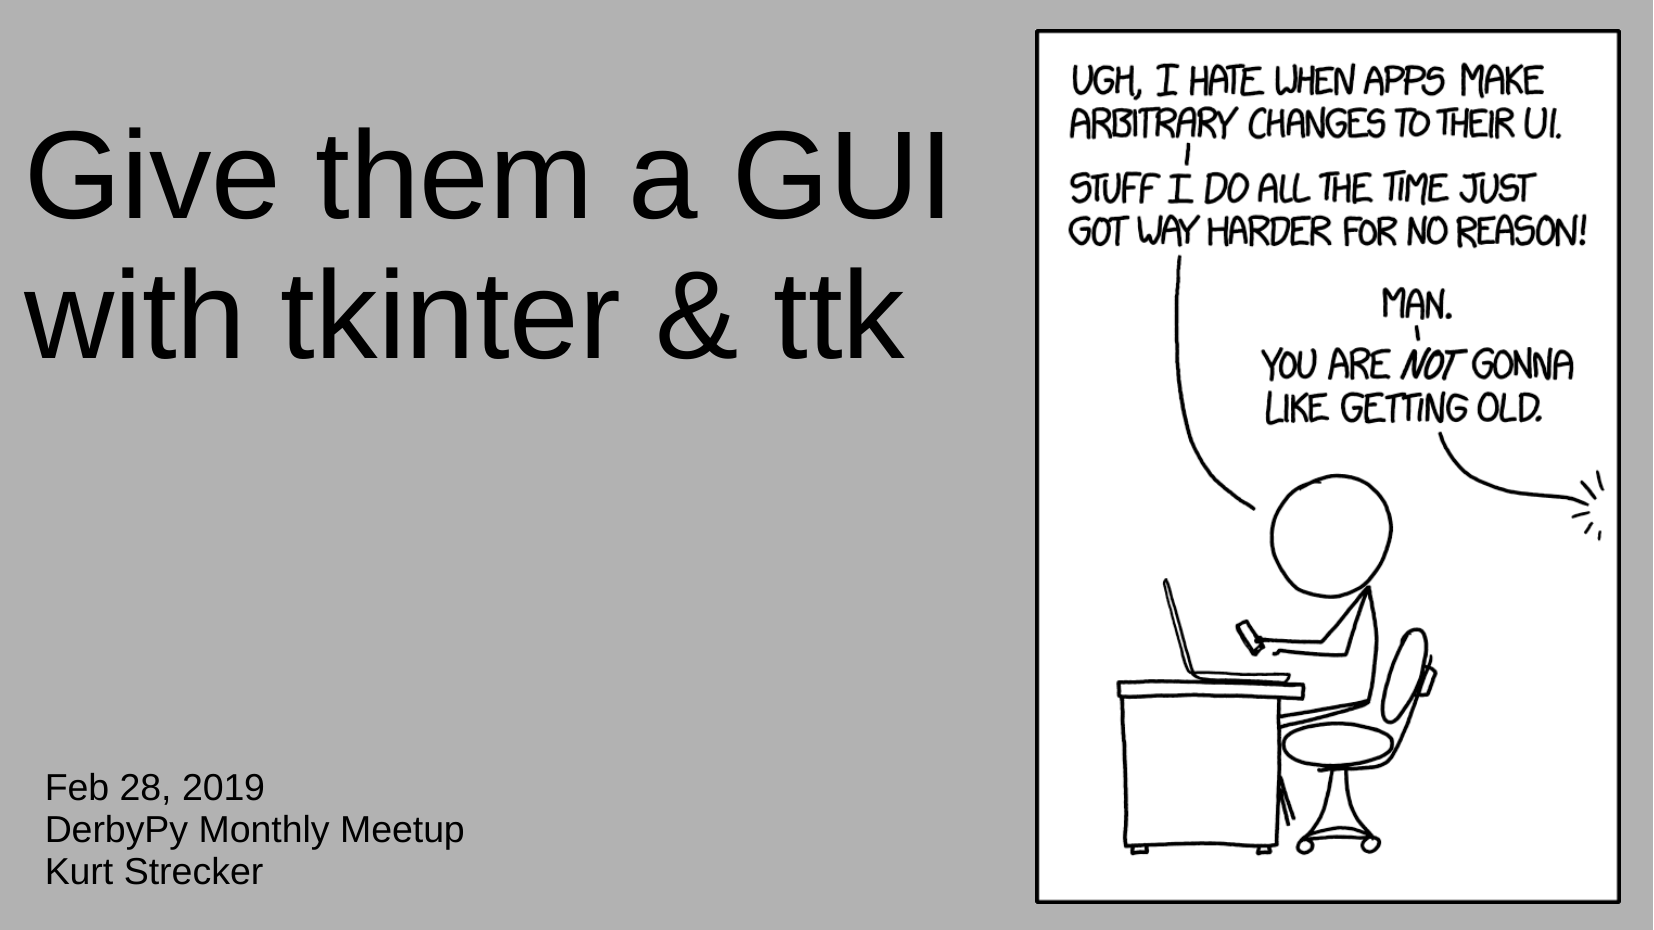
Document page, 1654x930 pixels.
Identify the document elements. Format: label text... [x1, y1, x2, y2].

picture [1035, 29, 1621, 904]
title Give them a GUI with tkinter & ttk [24, 104, 1006, 385]
text_box Feb 28, 2019 DerbyPy Monthly Meetup Kurt Strecker [30, 759, 691, 901]
